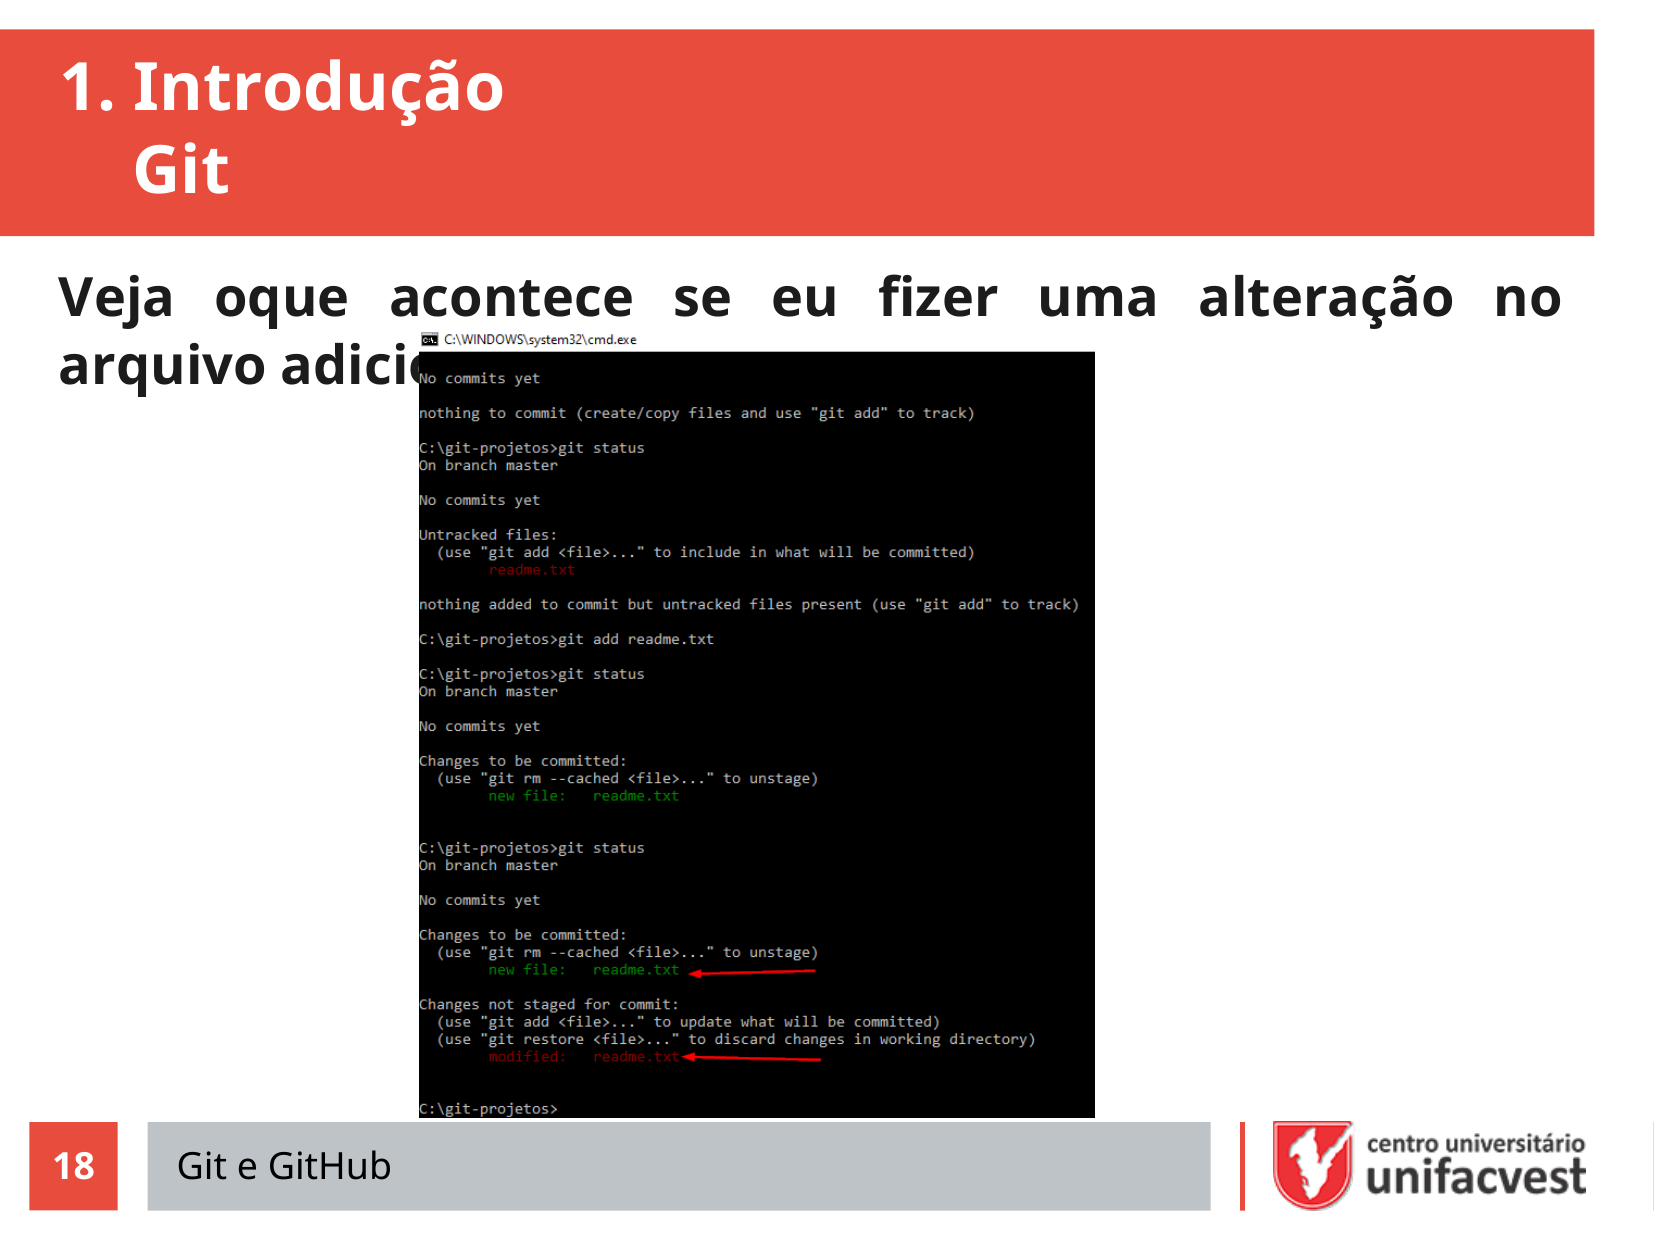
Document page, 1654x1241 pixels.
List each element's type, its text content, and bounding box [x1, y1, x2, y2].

text_box Git e GitHub [161, 1132, 1212, 1196]
list Veja oque acontece se eu fizer uma alteração no arquivo adicionado: [59, 259, 1566, 1093]
picture [1273, 1121, 1586, 1211]
text_box [1245, 1120, 1654, 1212]
title 1. Introdução Git [59, 59, 1595, 207]
picture [419, 330, 1095, 1118]
